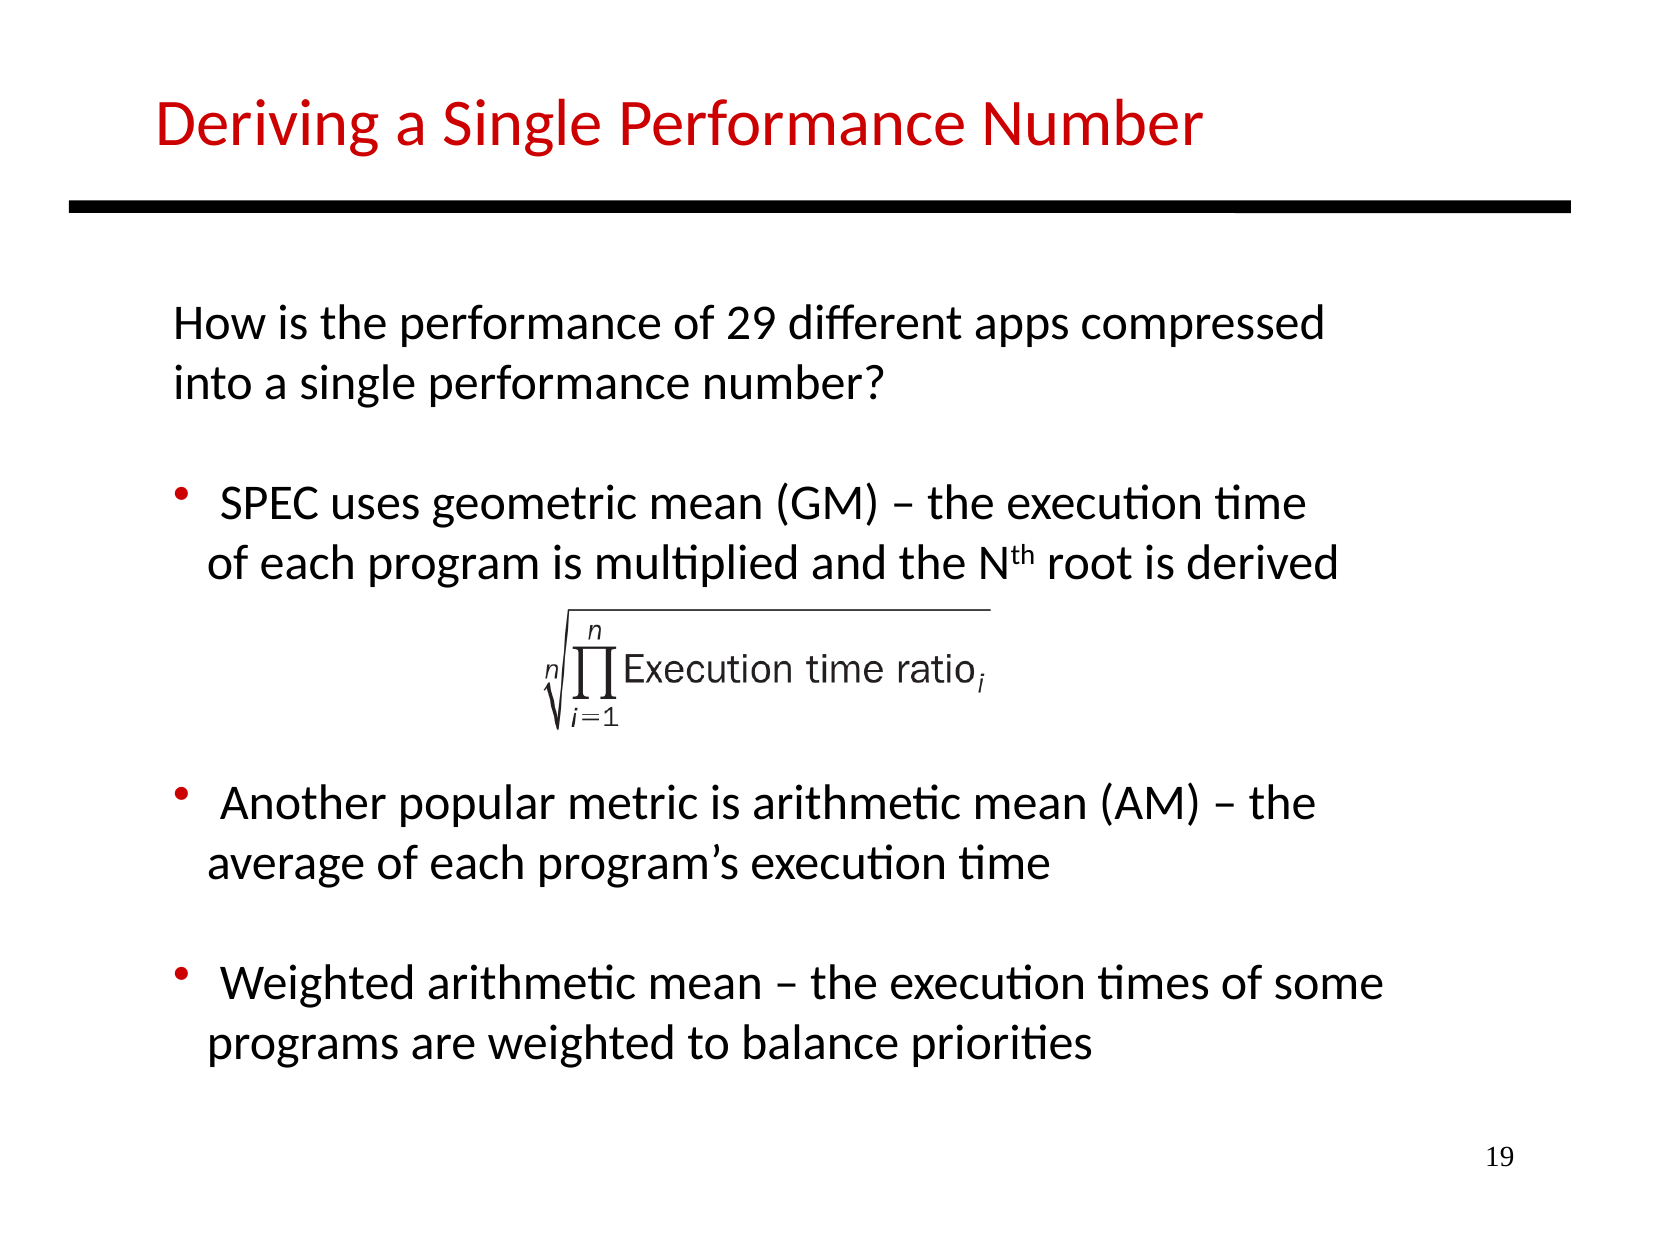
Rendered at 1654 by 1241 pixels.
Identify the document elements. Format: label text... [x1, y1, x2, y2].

text_box How is the performance of 29 different apps compressed into a single performance number? SPEC uses geometric mean (GM) – the execution time of each program is multiplied and the Nth root is derived Another popular metric is arithmetic mean (AM) – the average of each program’s execution time Weighted arithmetic mean – the execution times of some programs are weighted to balance priorities [158, 282, 1401, 1078]
text_box Deriving a Single Performance Number [141, 71, 1221, 167]
picture [511, 589, 1013, 751]
slide_number <number> [1185, 1129, 1530, 1213]
